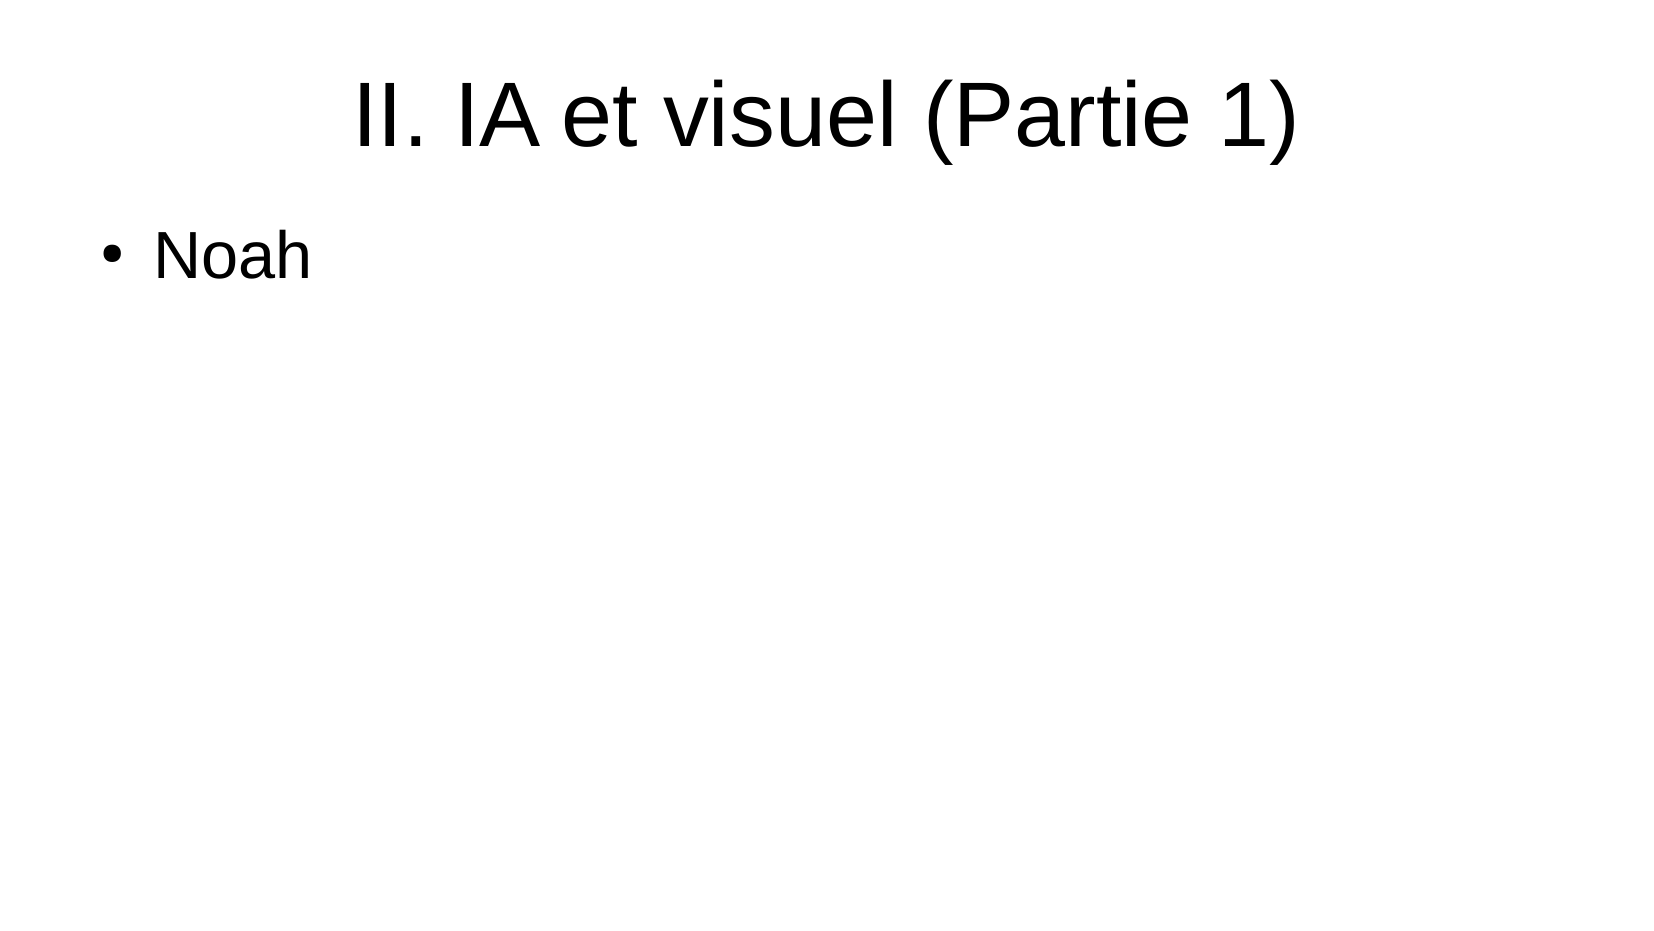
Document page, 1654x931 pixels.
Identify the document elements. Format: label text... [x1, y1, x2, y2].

title II. IA et visuel (Partie 1) [82, 37, 1571, 193]
list Noah [82, 217, 1571, 758]
